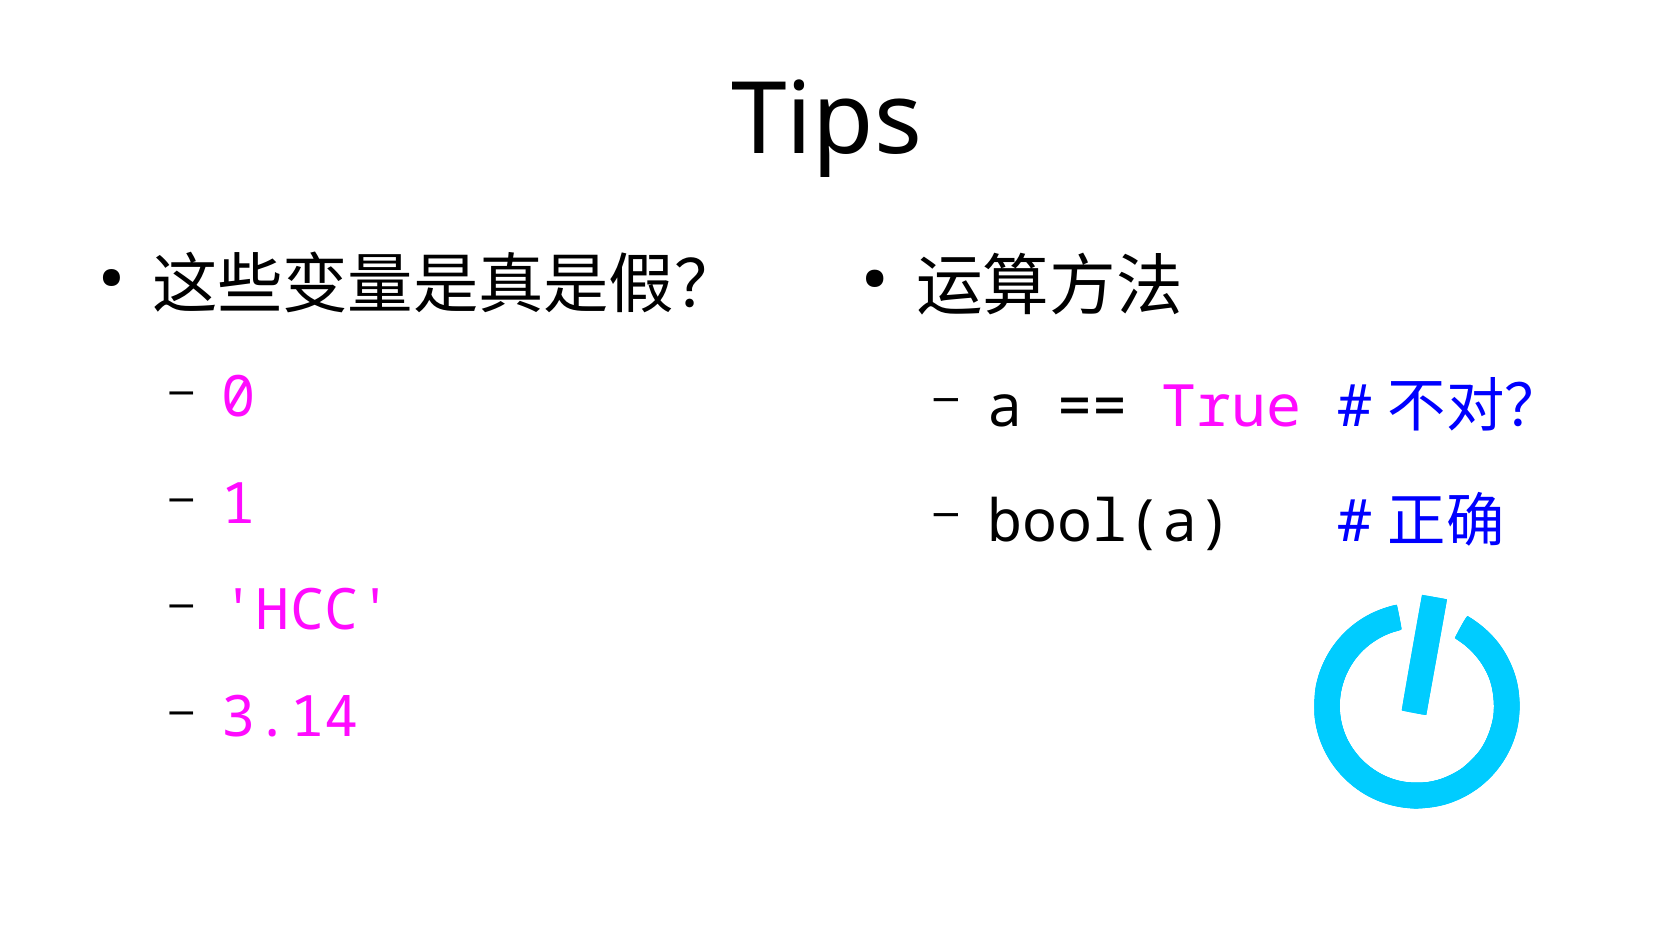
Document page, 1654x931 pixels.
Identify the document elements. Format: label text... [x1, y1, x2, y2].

list 运算方法 a == True #不对？ bool(a) #正确 [845, 217, 1572, 758]
list 这些变量是真是假？ 0 1 'HCC' 3.14 [82, 217, 809, 758]
title Tips [82, 37, 1571, 193]
